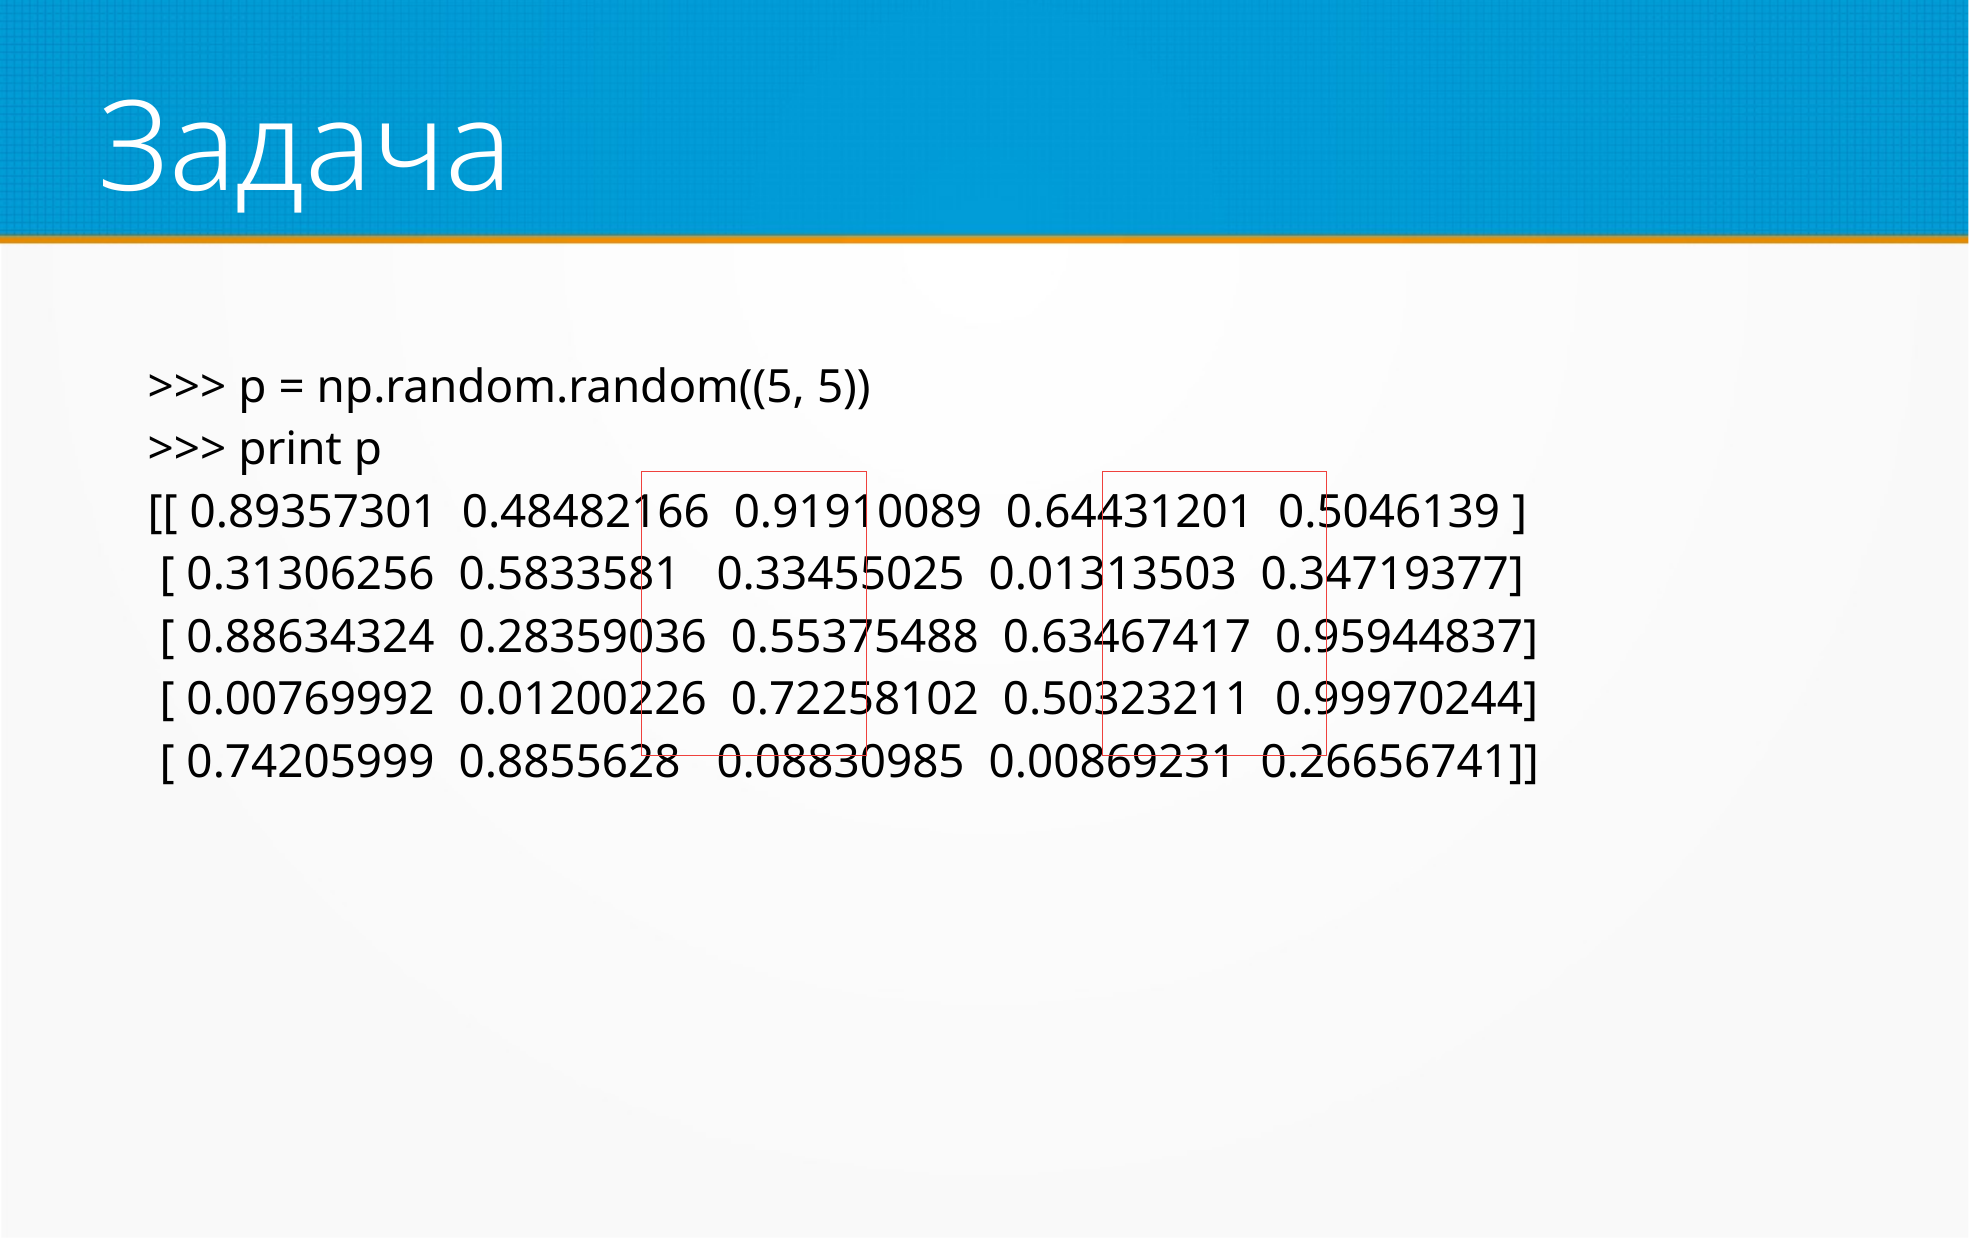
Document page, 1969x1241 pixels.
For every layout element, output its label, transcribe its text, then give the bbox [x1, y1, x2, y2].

title Задача [98, 19, 1870, 227]
text_box >>> p = np.random.random((5, 5)) >>> print p [[ 0.89357301 0.48482166 0.91910089 0.64431201 0.5046139 ] [ 0.31306256 0.5833581 0.33455025 0.01313503 0.34719377] [ 0.88634324 0.28359036 0.55375488 0.63467417 0.95944837] [ 0.00769992 0.01200226 0.72258102 0.50323211 0.99970244] [ 0.74205999 0.8855628 0.08830985 0.00869231 0.26656741]] [141, 347, 1356, 875]
picture [0, 233, 1969, 1241]
